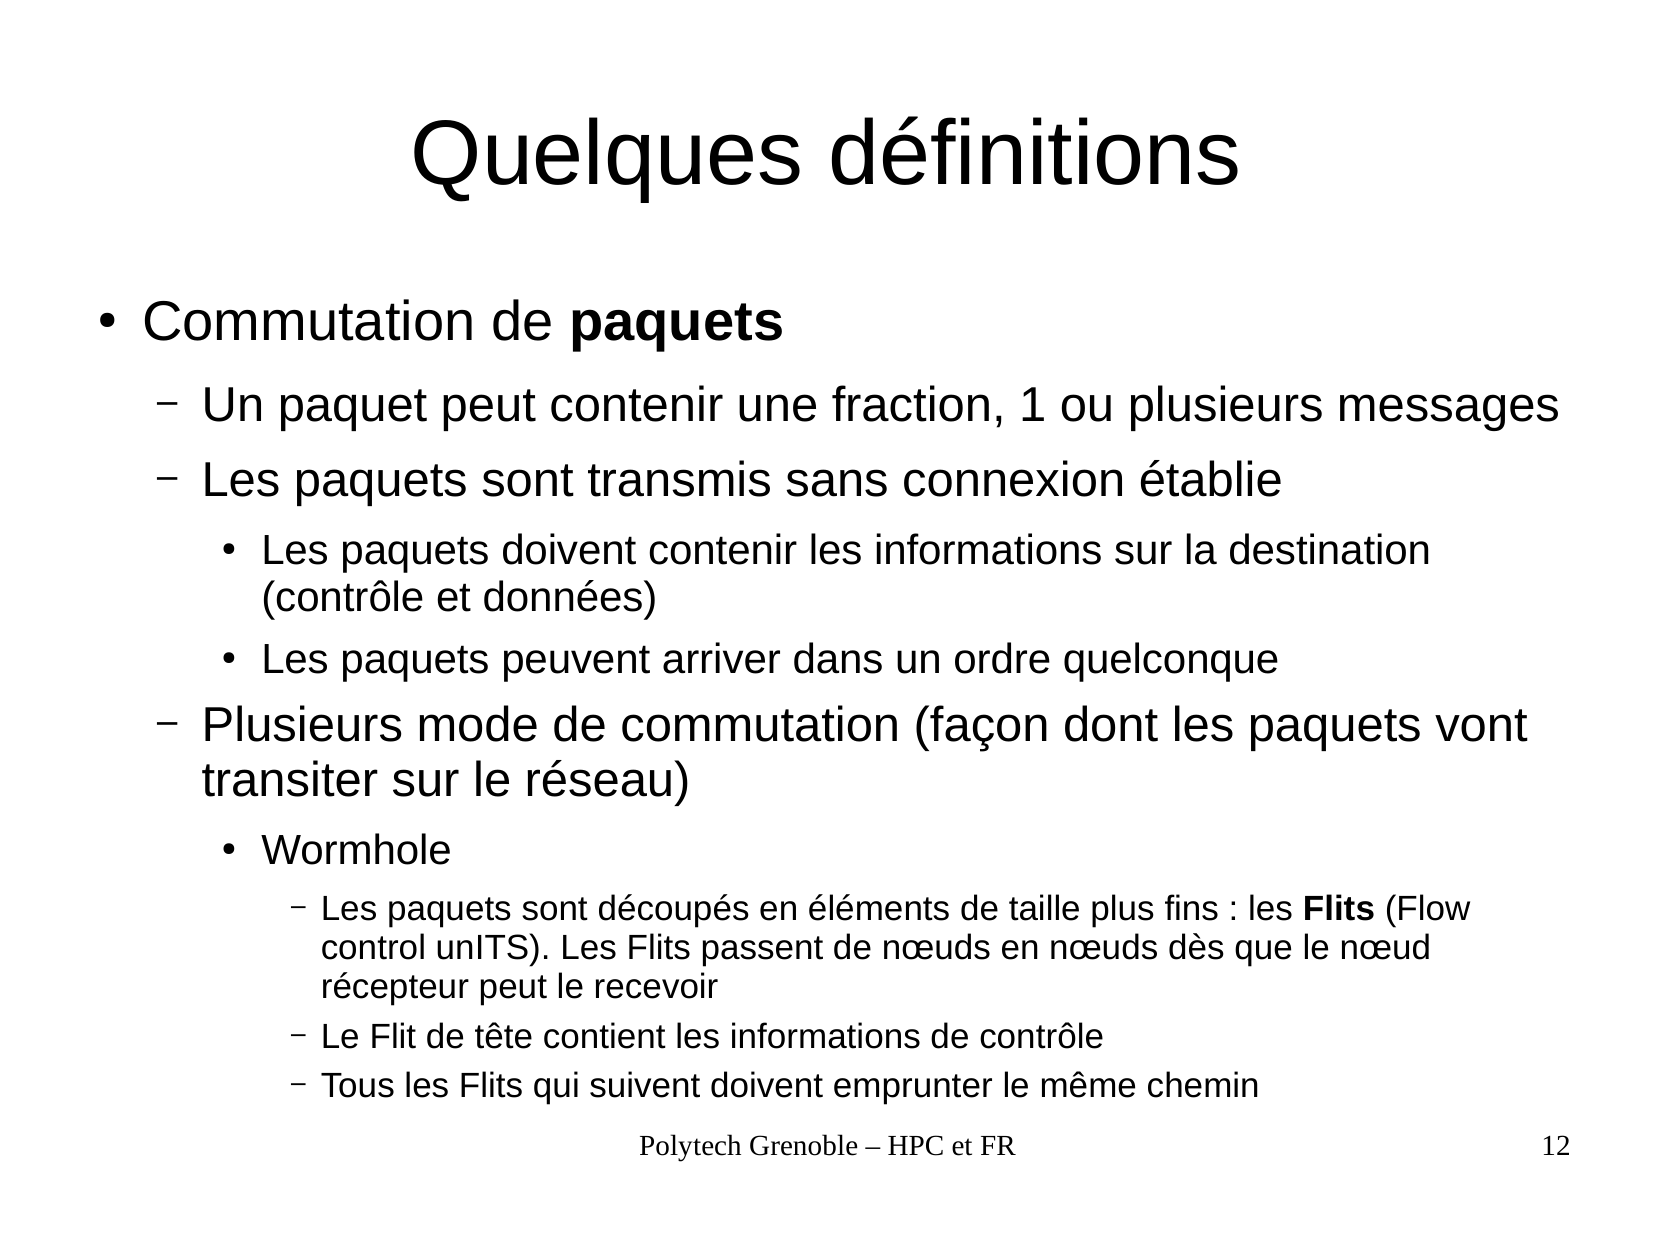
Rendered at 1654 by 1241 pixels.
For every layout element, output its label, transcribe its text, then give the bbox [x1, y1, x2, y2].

title Quelques définitions [82, 49, 1571, 257]
list Commutation de paquets Un paquet peut contenir une fraction, 1 ou plusieurs messages Les paquets sont transmis sans connexion établie Les paquets doivent contenir les informations sur la destination (contrôle et données) Les paquets peuvent arriver dans un ordre quelconque Plusieurs mode de commutation (façon dont les paquets vont transiter sur le réseau) Wormhole Les paquets sont découpés en éléments de taille plus fins : les Flits (Flow control unITS). Les Flits passent de nœuds en nœuds dès que le nœud récepteur peut le recevoir Le Flit de tête contient les informations de contrôle Tous les Flits qui suivent doivent emprunter le même chemin [82, 290, 1571, 1123]
